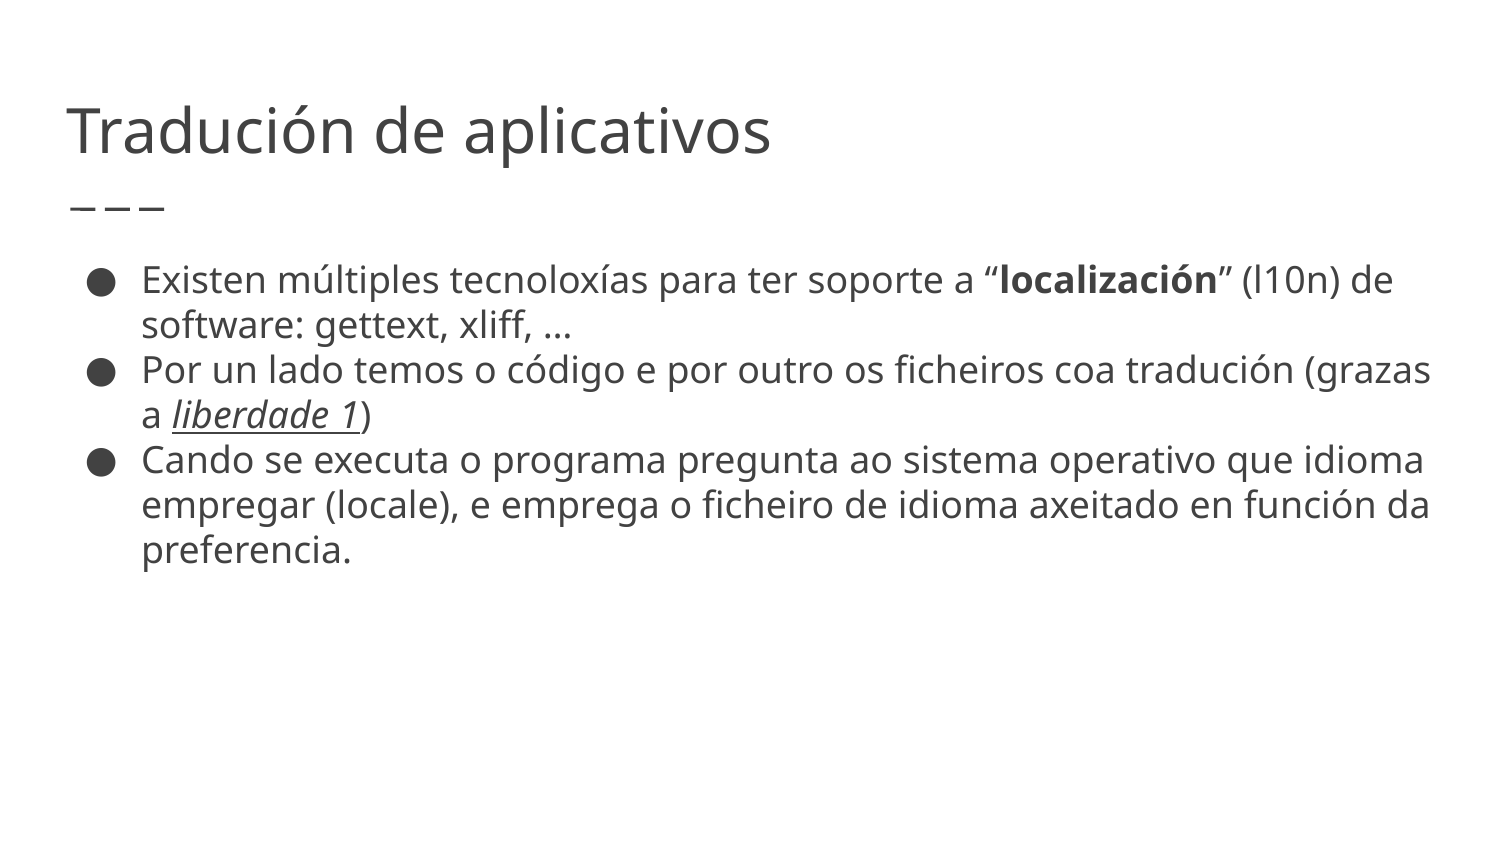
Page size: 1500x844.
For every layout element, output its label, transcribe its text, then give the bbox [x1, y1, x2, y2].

title Tradución de aplicativos [51, 61, 1449, 182]
list Existen múltiples tecnoloxías para ter soporte a “localización” (l10n) de software: gettext, xliff, … Por un lado temos o código e por outro os ficheiros coa tradución (grazas a liberdade 1) Cando se executa o programa pregunta ao sistema operativo que idioma empregar (locale), e emprega o ficheiro de idioma axeitado en función da preferencia. [51, 240, 1449, 750]
